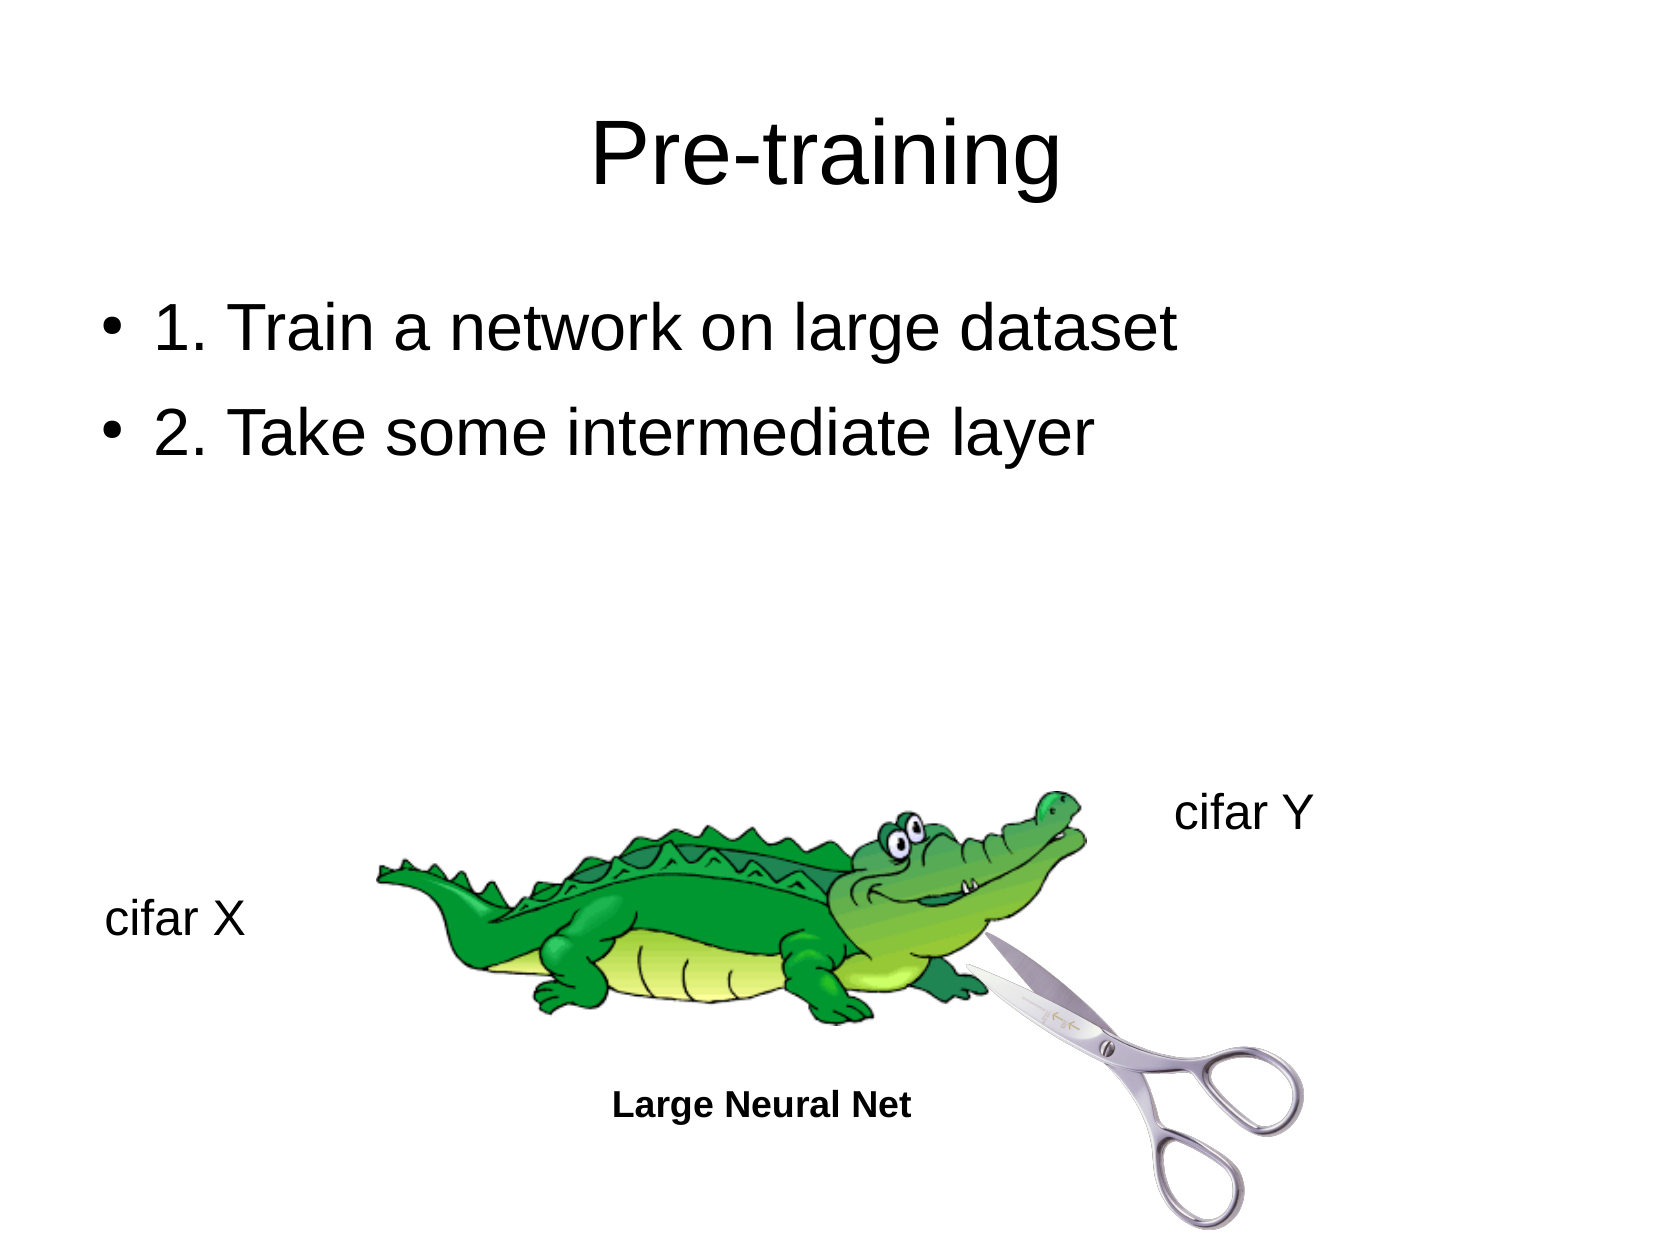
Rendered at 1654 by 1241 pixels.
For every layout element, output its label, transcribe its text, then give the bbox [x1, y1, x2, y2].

text_box Large Neural Net [597, 1076, 927, 1133]
list 1. Train a network on large dataset 2. Take some intermediate layer [82, 290, 1571, 1010]
picture [376, 791, 1304, 1230]
title Pre-training [82, 49, 1571, 257]
text_box cifar X [25, 866, 326, 970]
text_box cifar Y [1094, 760, 1395, 864]
